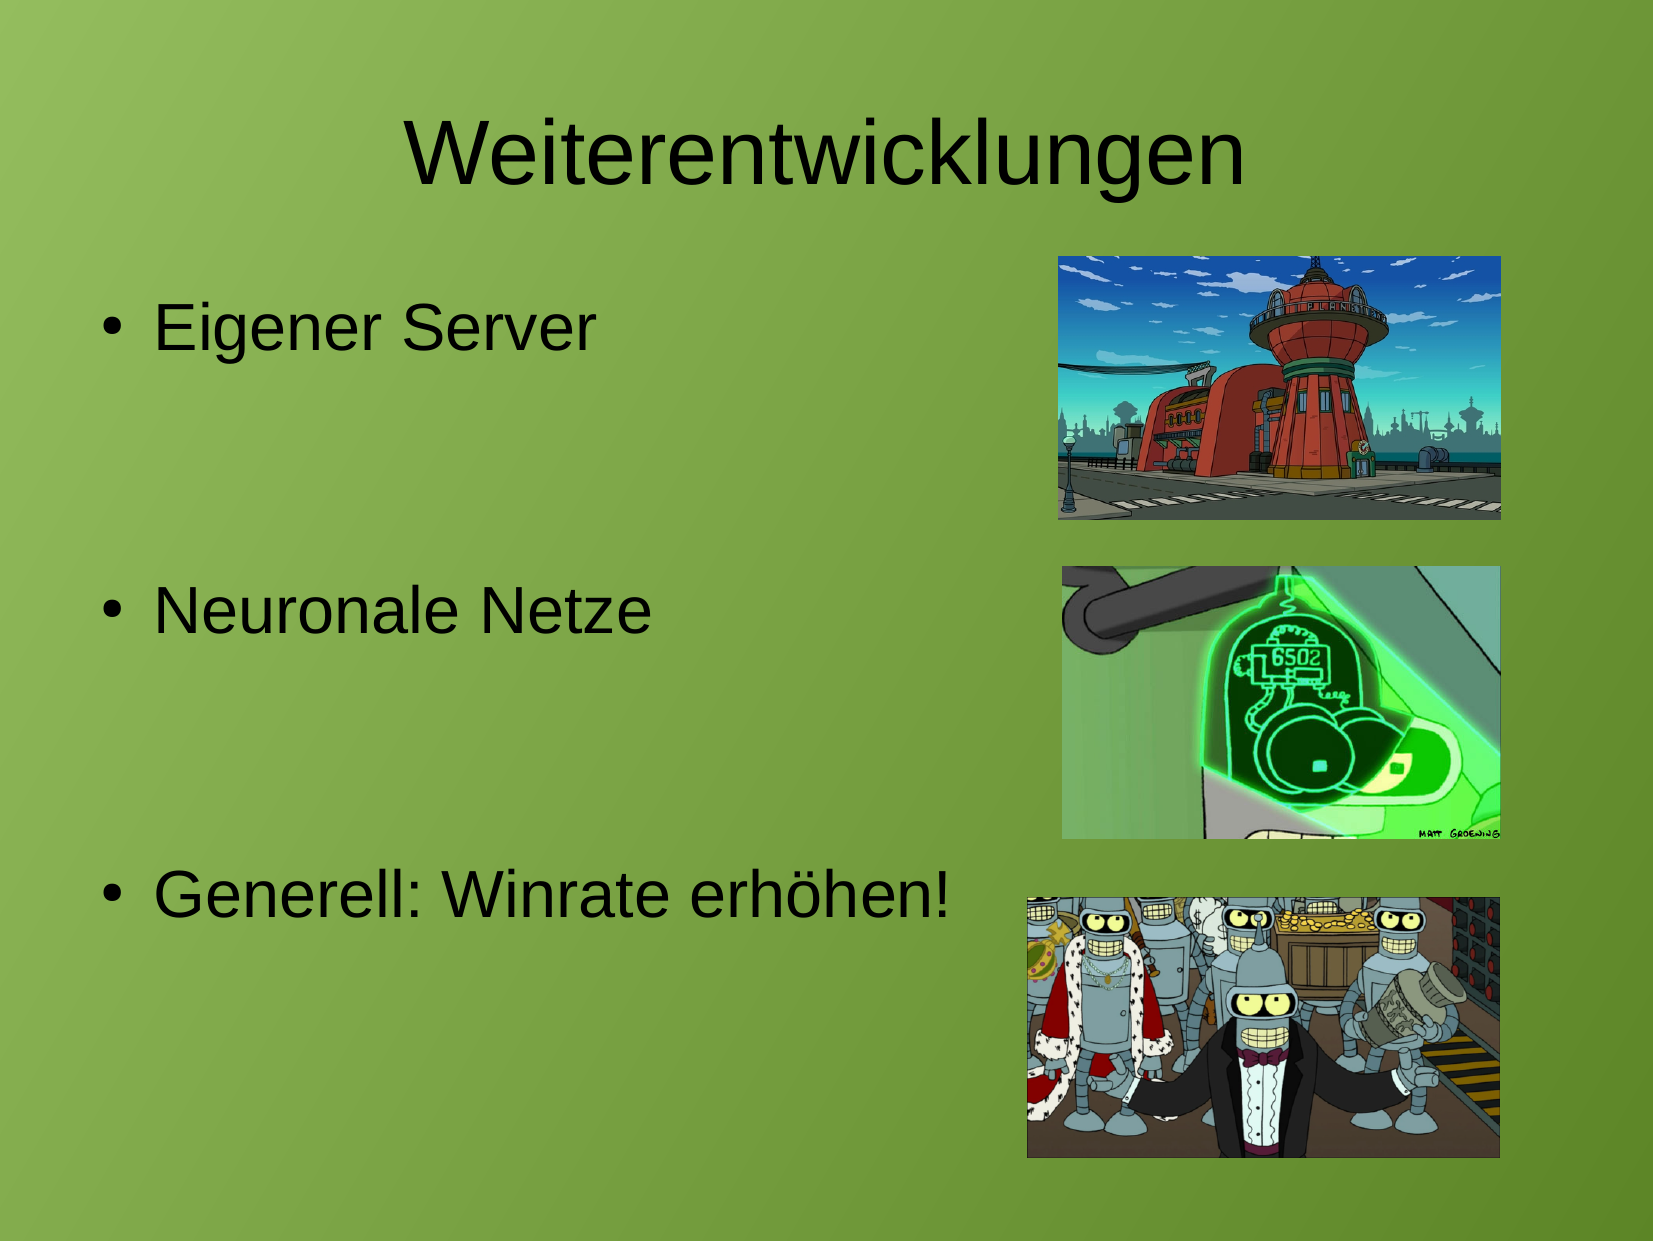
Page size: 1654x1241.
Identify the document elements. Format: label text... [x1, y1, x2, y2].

title Weiterentwicklungen [82, 49, 1571, 257]
picture [1058, 256, 1501, 520]
picture [1027, 897, 1500, 1158]
list Eigener Server Neuronale Netze Generell: Winrate erhöhen! [82, 290, 1571, 1010]
picture [1062, 566, 1501, 839]
